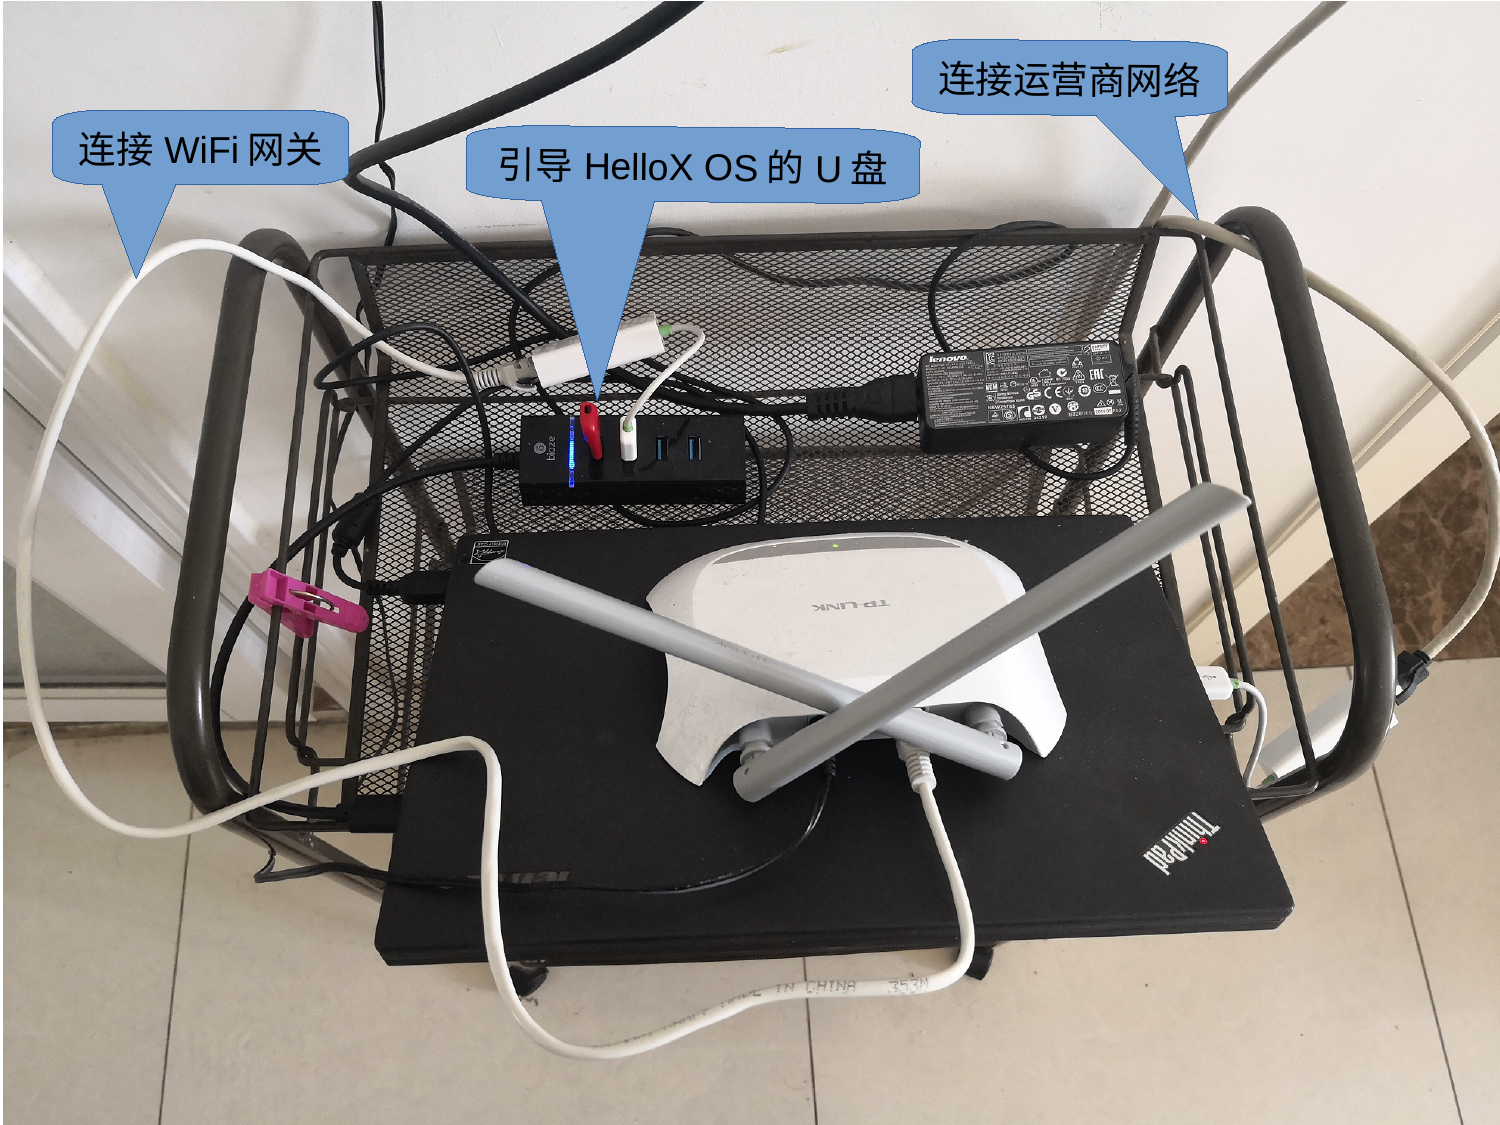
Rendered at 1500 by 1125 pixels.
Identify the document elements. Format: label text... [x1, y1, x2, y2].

text_box 引导HelloX OS的U盘 [466, 125, 921, 401]
text_box 连接WiFi网关 [52, 110, 349, 279]
picture [3, 1, 1500, 1125]
text_box 连接运营商网络 [911, 39, 1228, 220]
